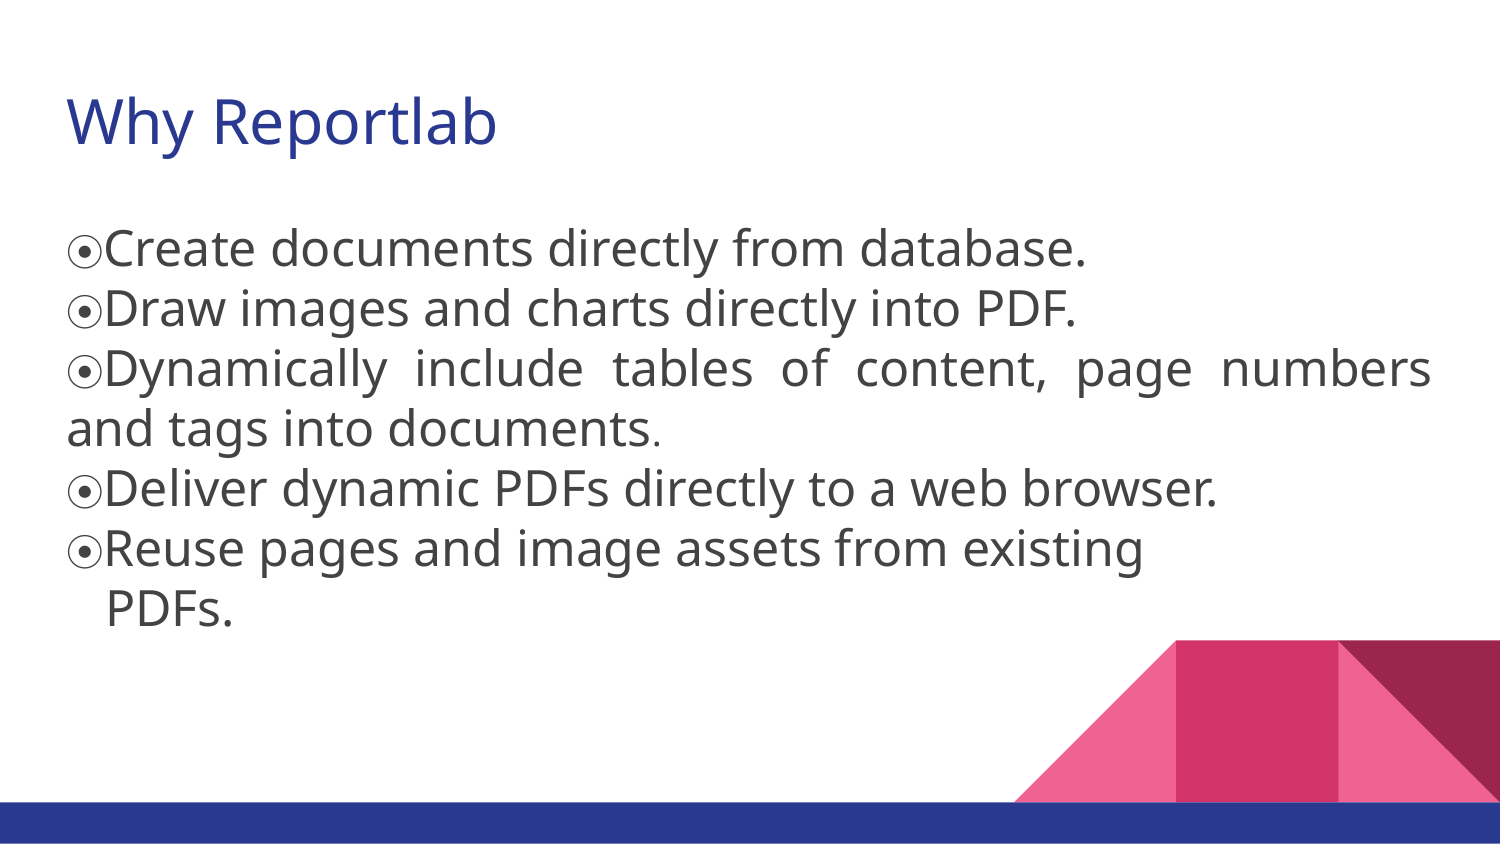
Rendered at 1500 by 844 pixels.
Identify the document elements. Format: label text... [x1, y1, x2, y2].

title Why Reportlab [51, 67, 1449, 167]
list ⦿Create documents directly from database. ⦿Draw images and charts directly into PDF. ⦿Dynamically include tables of content, page numbers and tags into documents. ⦿Deliver dynamic PDFs directly to a web browser. ⦿Reuse pages and image assets from existing PDFs. [51, 201, 1449, 750]
